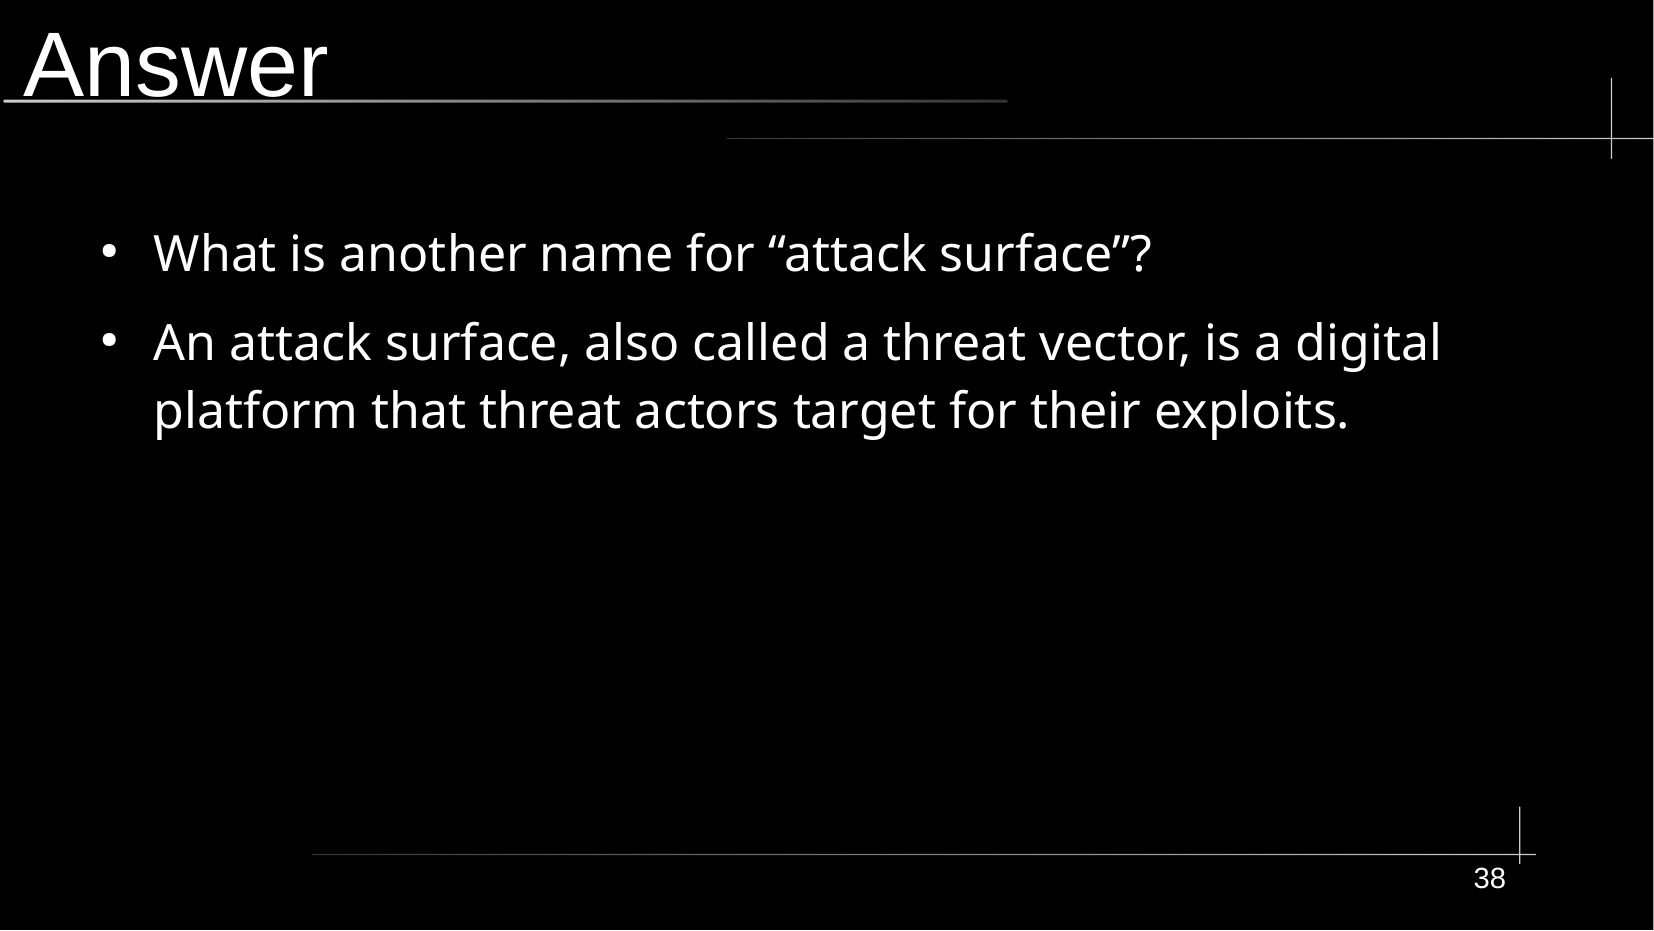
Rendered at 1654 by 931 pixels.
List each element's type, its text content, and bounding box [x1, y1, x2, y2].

list What is another name for “attack surface”? An attack surface, also called a threat vector, is a digital platform that threat actors target for their exploits. [82, 217, 1571, 758]
title Answer [23, 11, 1589, 119]
